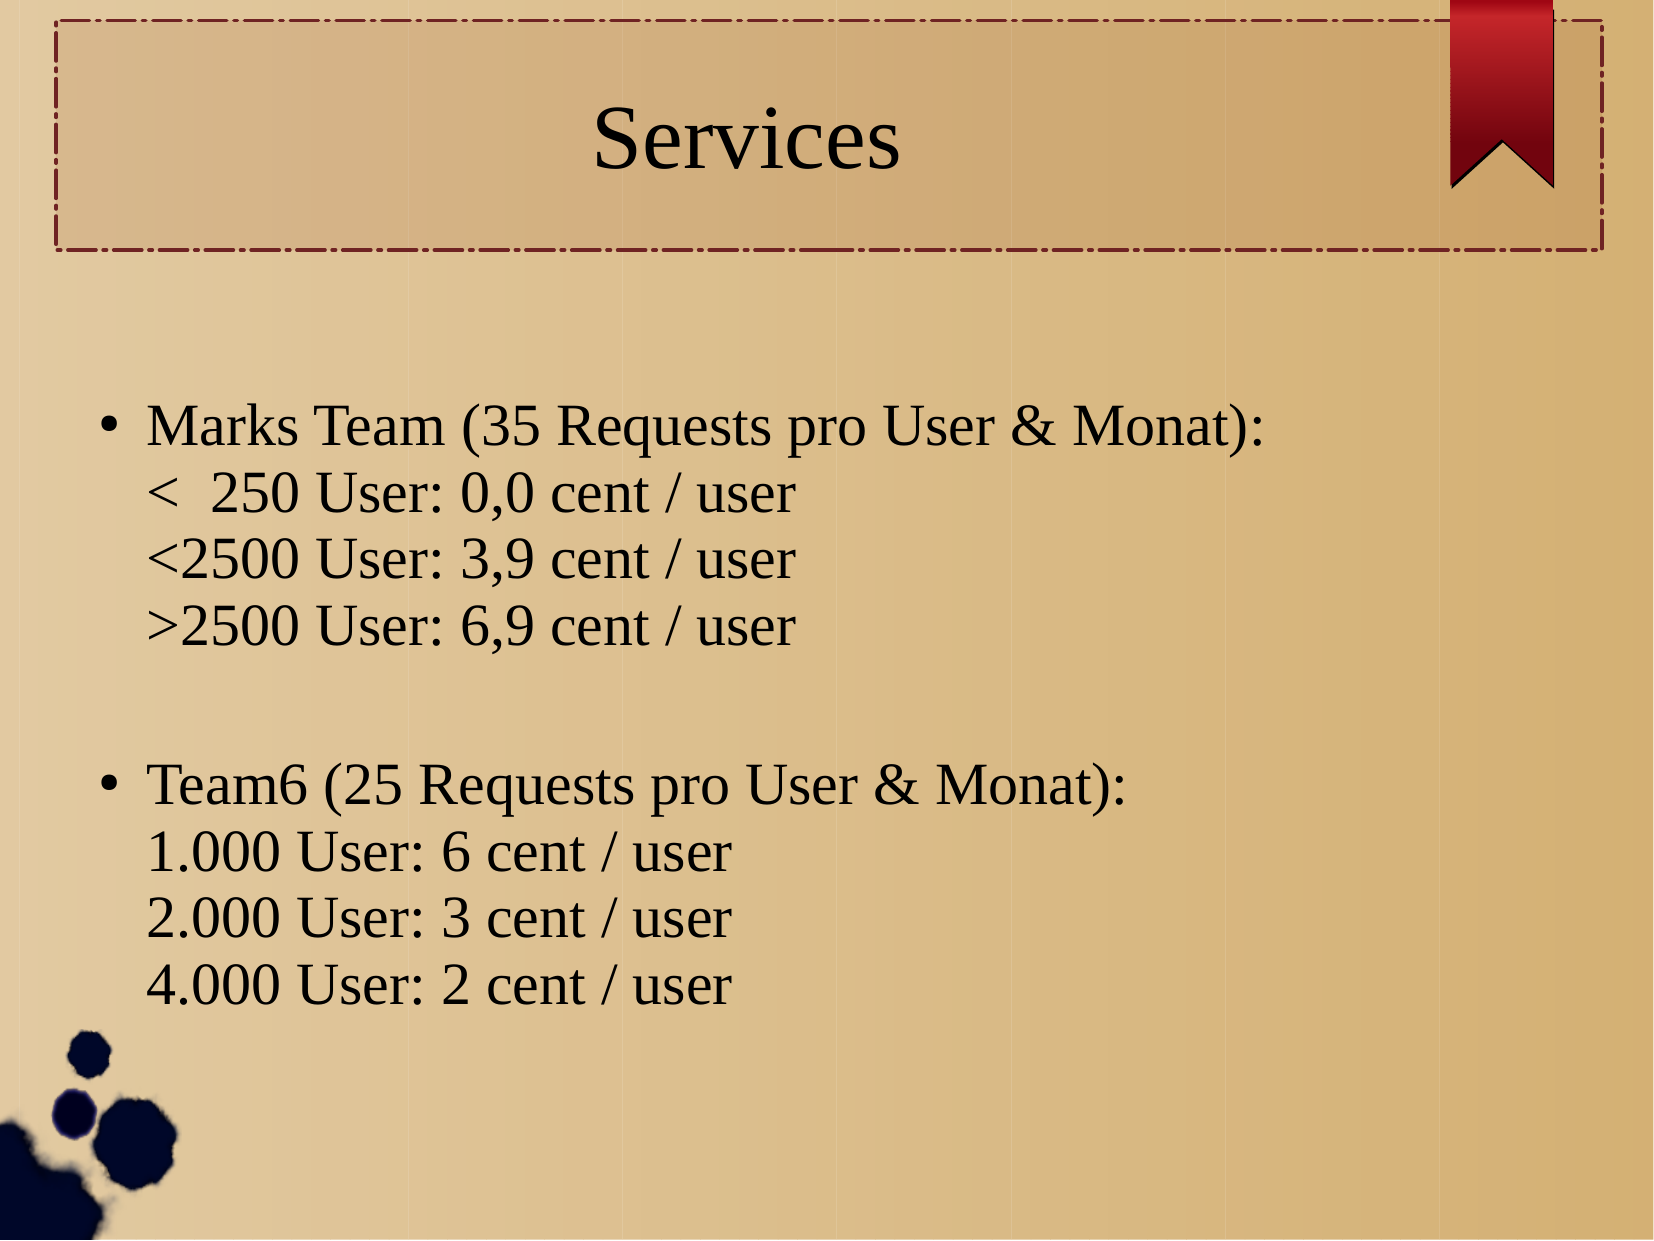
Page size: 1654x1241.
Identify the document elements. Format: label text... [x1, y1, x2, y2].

title Services [82, 47, 1412, 229]
list Marks Team (35 Requests pro User & Monat): < 250 User: 0,0 cent / user <2500 User: 3,9 cent / user >2500 User: 6,9 cent / user Team6 (25 Requests pro User & Monat): 1.000 User: 6 cent / user 2.000 User: 3 cent / user 4.000 User: 2 cent / user [82, 299, 1571, 1019]
